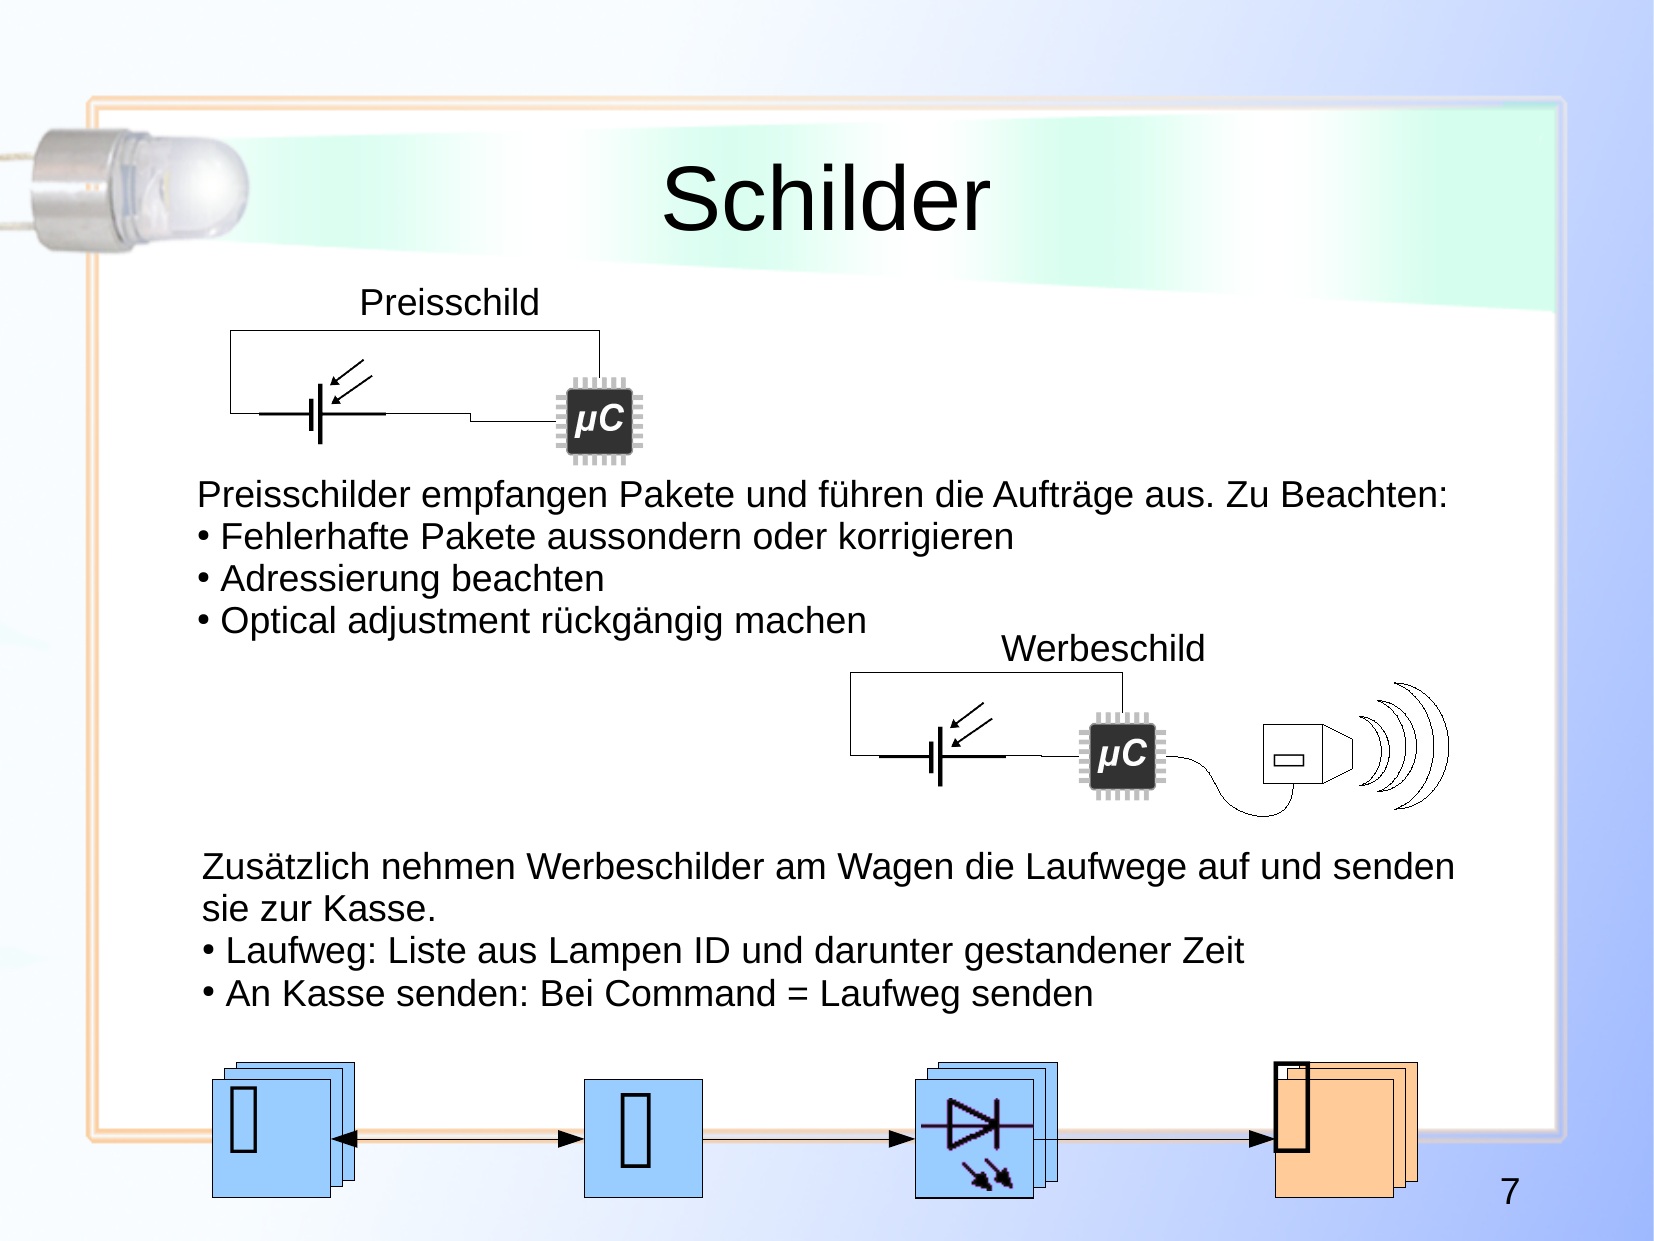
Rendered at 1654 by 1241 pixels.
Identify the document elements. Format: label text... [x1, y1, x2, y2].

text_box [331, 1140, 355, 1187]
text_box Preisschilder empfangen Pakete und führen die Aufträge aus. Zu Beachten: Fehlerhafte Pakete aussondern oder korrigieren Adressierung beachten Optical adjustment rückgängig machen [182, 466, 1465, 650]
text_box  [602, 1083, 721, 1211]
picture [0, 0, 1654, 1241]
text_box  [1254, 1051, 1418, 1204]
text_box [1359, 716, 1390, 786]
text_box [915, 1062, 1058, 1199]
text_box Zusätzlich nehmen Werbeschilder am Wagen die Laufwege auf und senden sie zur Kasse. Laufweg: Liste aus Lampen ID und darunter gestandener Zeit An Kasse senden: Bei Command = Laufweg senden [187, 838, 1470, 1022]
text_box [1377, 700, 1417, 792]
text_box [1034, 1140, 1058, 1188]
text_box  [1263, 724, 1322, 784]
text_box : [212, 1076, 331, 1203]
text_box Preisschild [344, 273, 556, 331]
text_box [1394, 682, 1449, 810]
text_box 1 [1485, 1163, 1654, 1235]
text_box Werbeschild [986, 650, 1312, 677]
text_box [224, 1062, 355, 1138]
text_box [1322, 724, 1353, 784]
title Schilder [82, 102, 1571, 296]
text_box [584, 1079, 703, 1198]
